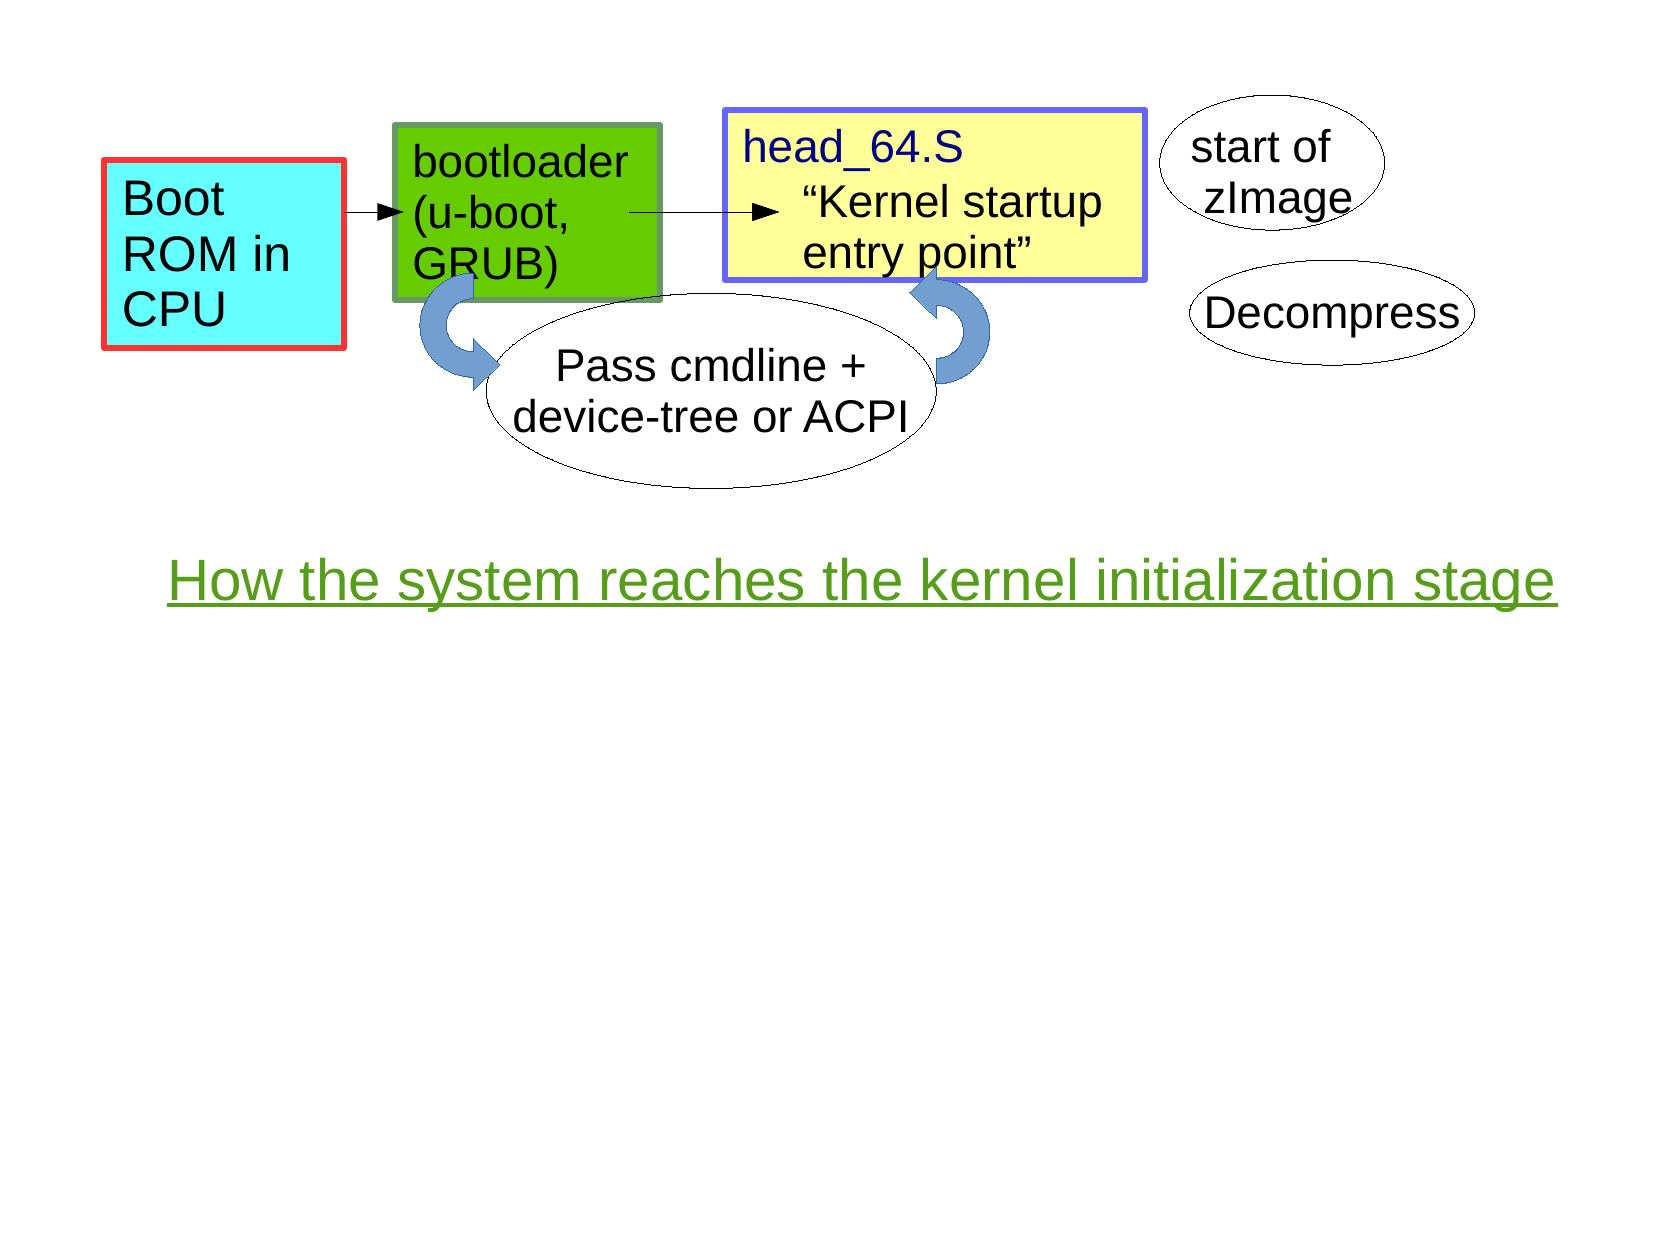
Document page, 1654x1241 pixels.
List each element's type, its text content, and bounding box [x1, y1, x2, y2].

text_box start of zImage [1175, 113, 1369, 215]
text_box head_64.S [724, 110, 1145, 280]
text_box Boot ROM in CPU [103, 159, 344, 322]
text_box Pass cmdline + device-tree or ACPI [486, 293, 937, 489]
text_box “Kernel startup entry point” [787, 168, 1118, 270]
text_box Decompress [1189, 260, 1475, 366]
text_box [909, 266, 990, 384]
text_box How the system reaches the kernel initialization stage [152, 540, 1573, 610]
text_box bootloader (u-boot, GRUB) [394, 125, 660, 276]
text_box [419, 273, 500, 391]
